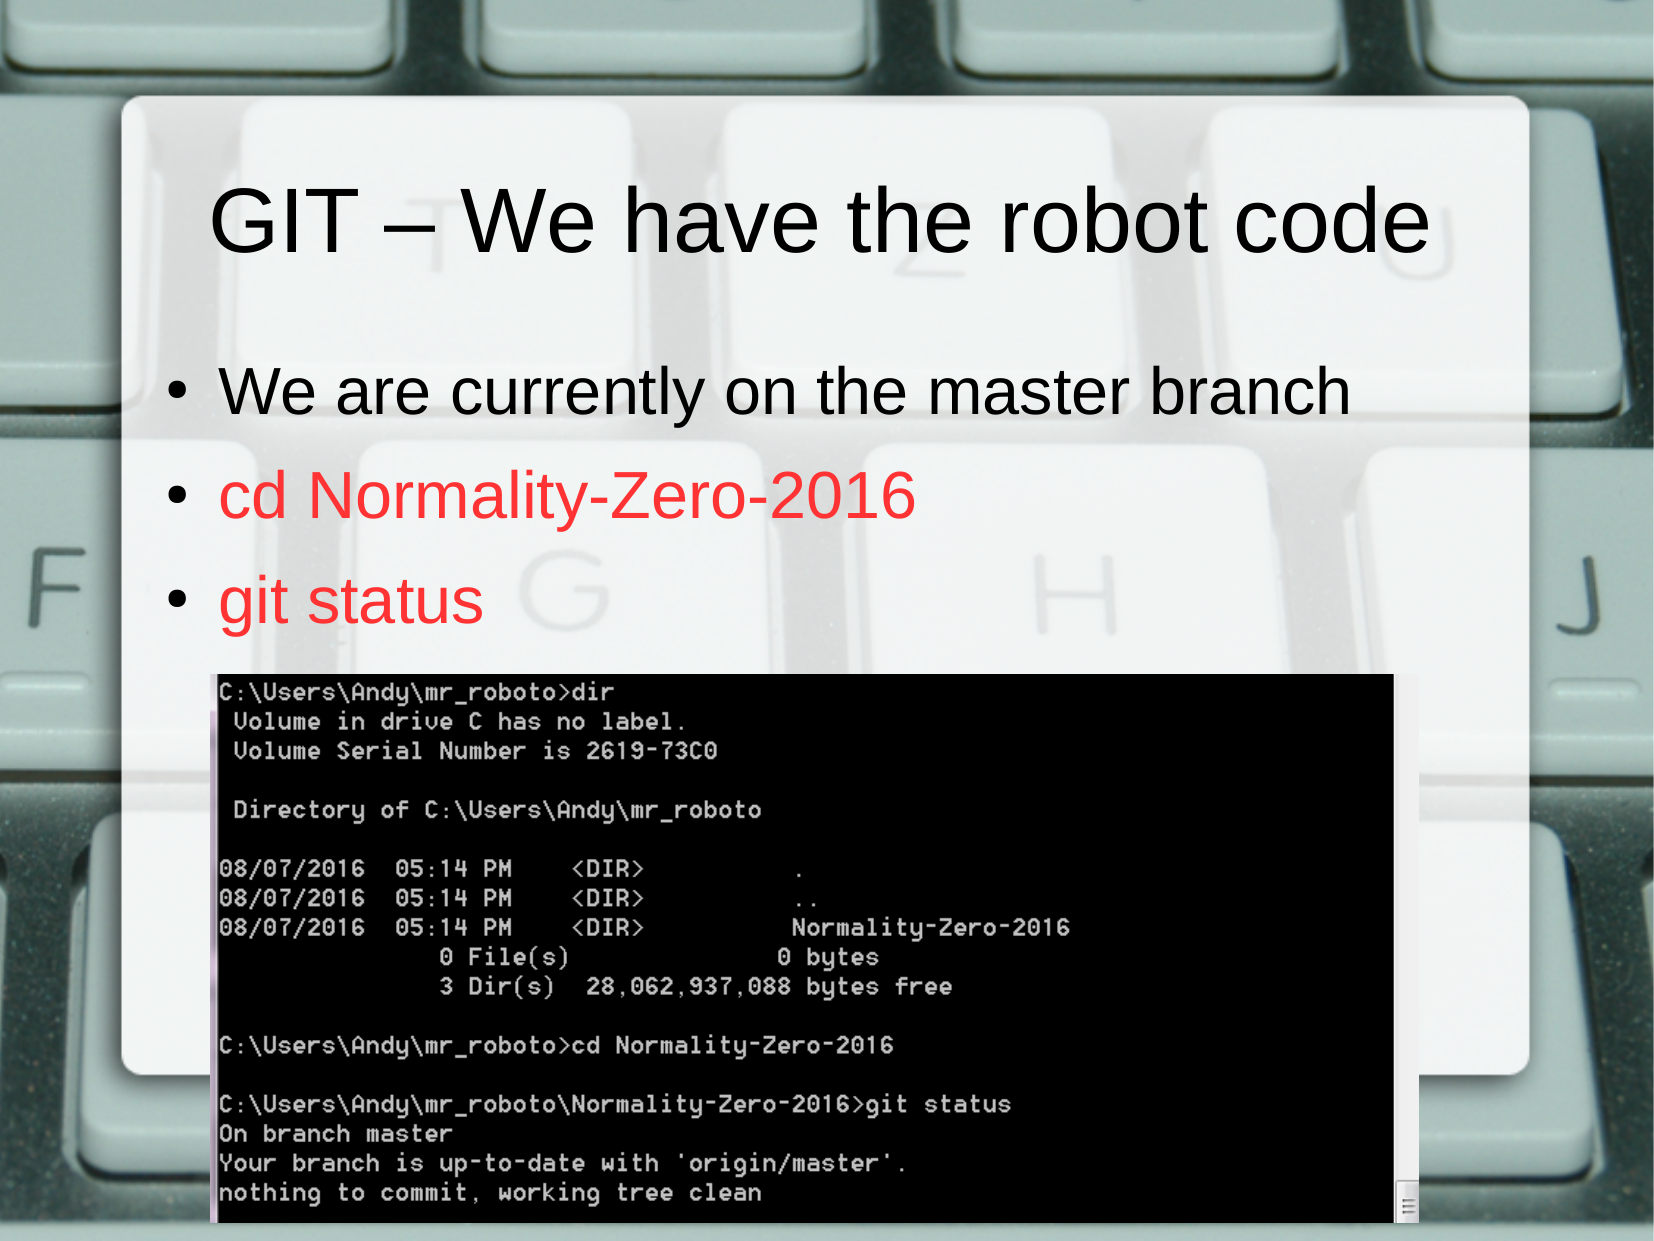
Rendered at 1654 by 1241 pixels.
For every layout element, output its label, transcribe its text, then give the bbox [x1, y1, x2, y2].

list We are currently on the master branch cd Normality-Zero-2016 git status [147, 354, 1506, 1063]
picture [0, 0, 1654, 1241]
title GIT – We have the robot code [135, 117, 1506, 325]
